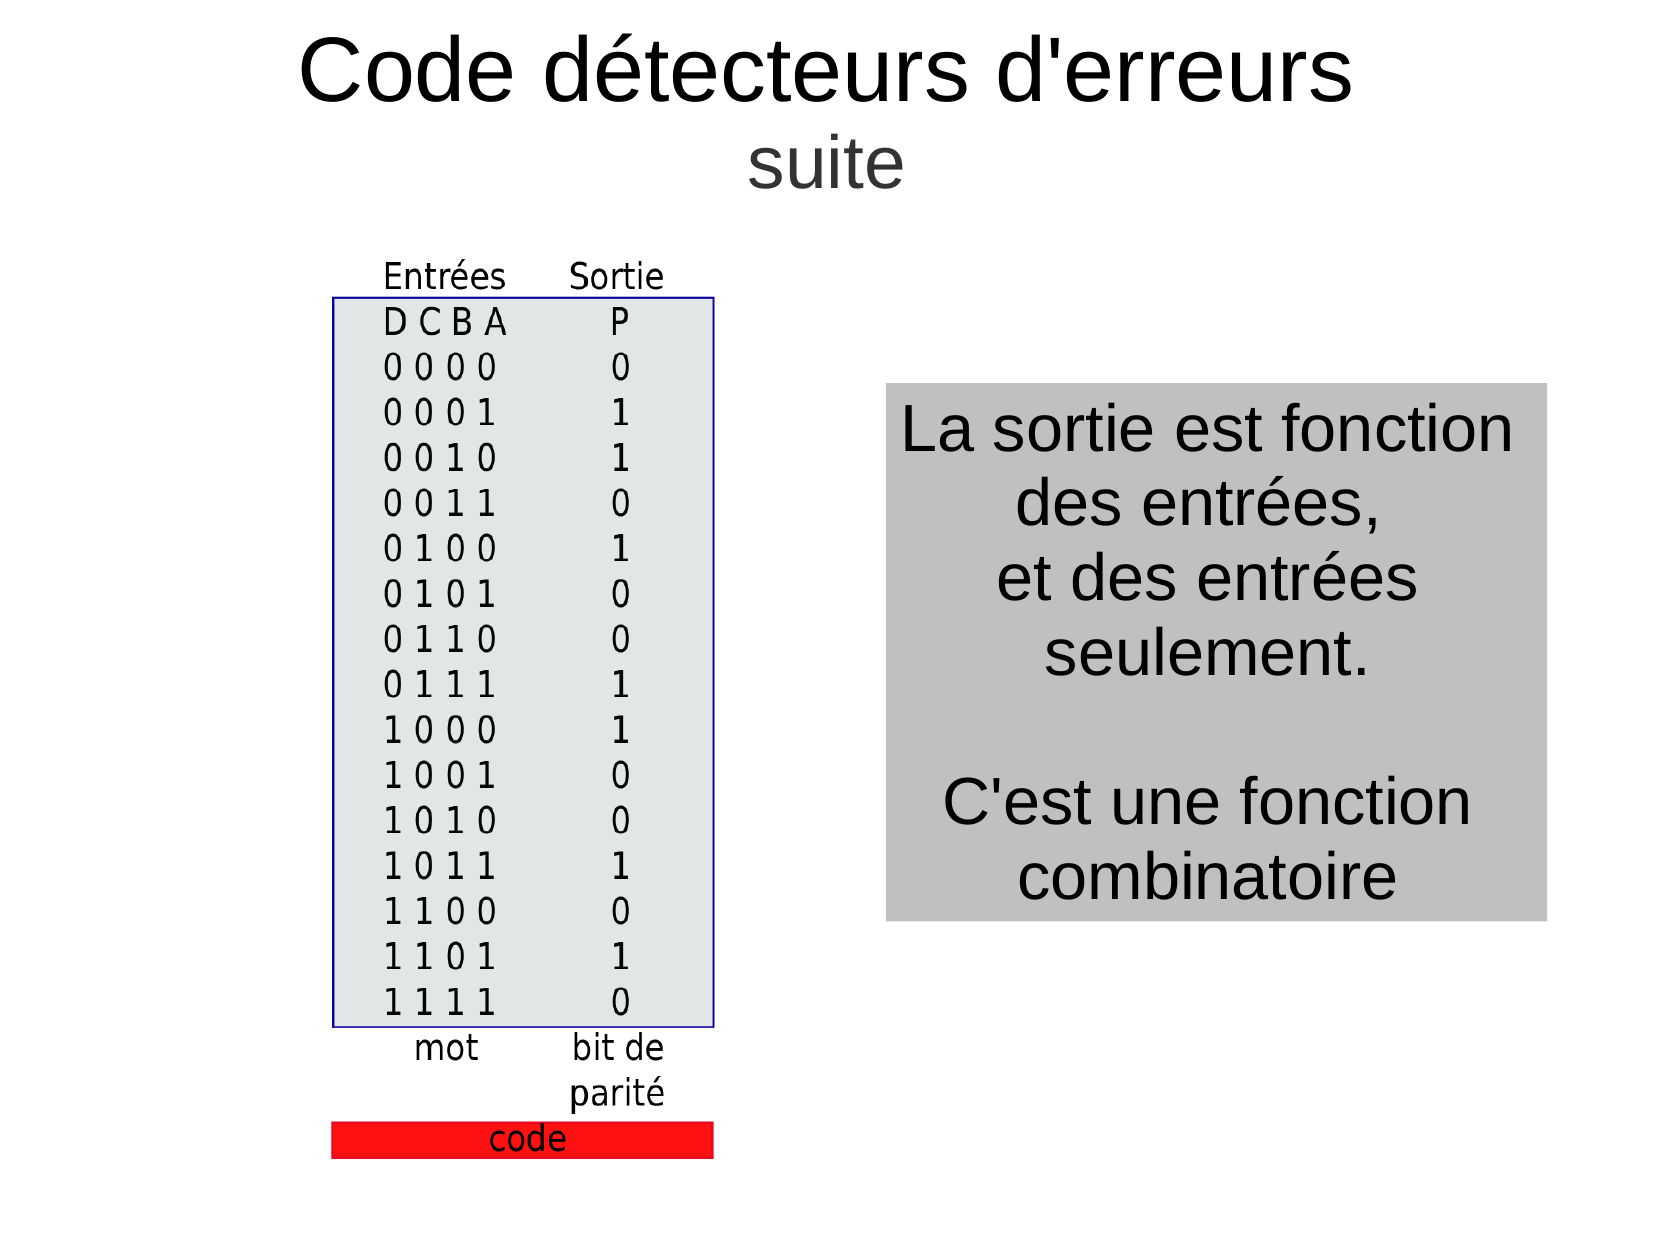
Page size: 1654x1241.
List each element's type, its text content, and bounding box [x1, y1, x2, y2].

text_box La sortie est fonction des entrées, et des entrées seulement. C'est une fonction combinatoire [885, 383, 1548, 922]
title Code détecteurs d'erreurs suite [82, 8, 1571, 216]
picture [209, 238, 815, 1193]
